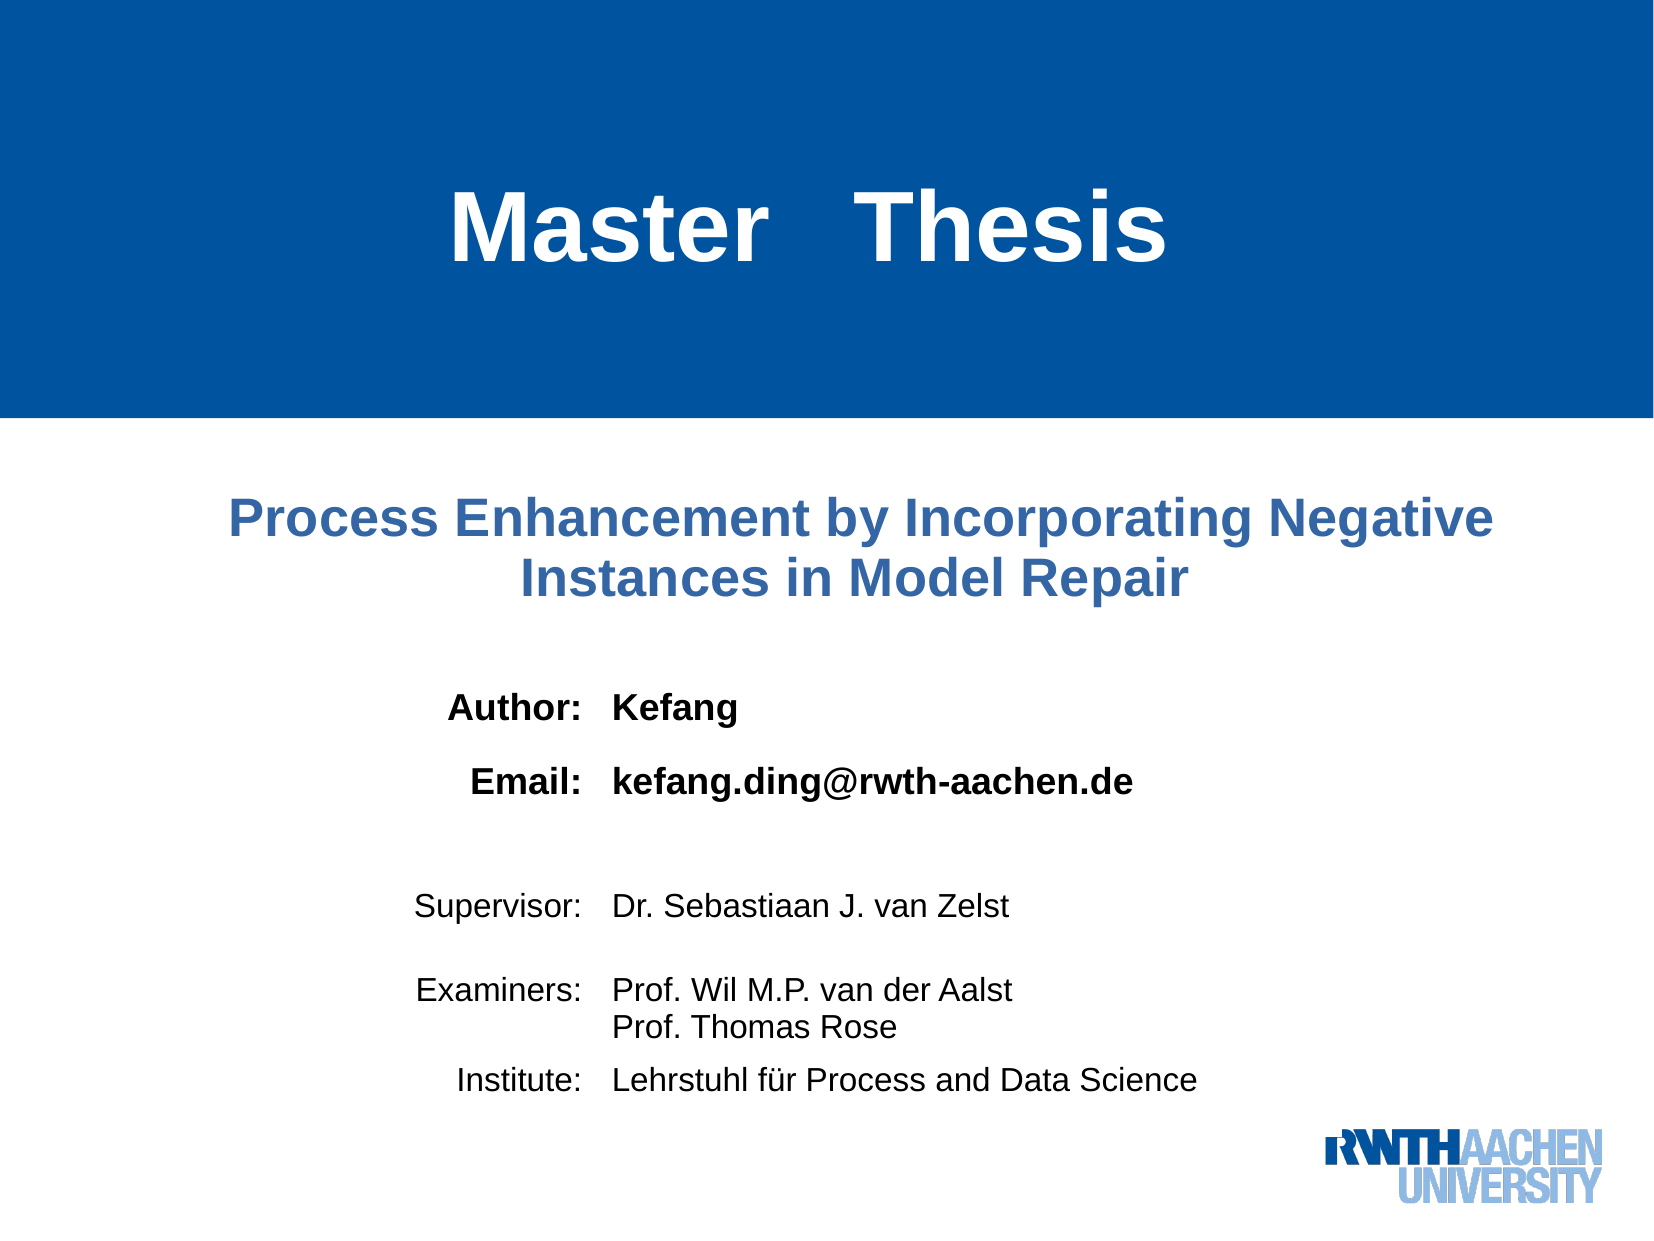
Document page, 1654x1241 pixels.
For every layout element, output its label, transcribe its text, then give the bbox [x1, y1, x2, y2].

table_cell Email: [361, 754, 597, 880]
table_cell Dr. Sebastiaan J. van Zelst [598, 881, 1341, 964]
table_header Author: [361, 680, 597, 753]
picture [1302, 1092, 1625, 1240]
table_cell Prof. Wil M.P. van der Aalst Prof. Thomas Rose [598, 965, 1341, 1053]
table_header Kefang [598, 680, 1341, 753]
table_cell kefang.ding@rwth-aachen.de [598, 754, 1341, 880]
text_box Process Enhancement by Incorporating Negative Instances in Model Repair [180, 480, 1546, 616]
table_cell Examiners: [361, 965, 597, 1053]
table_cell Institute: [361, 1054, 597, 1136]
title Master Thesis [120, 20, 1546, 400]
table_cell Supervisor: [361, 881, 597, 964]
table_cell Lehrstuhl für Process and Data Science [598, 1054, 1341, 1136]
